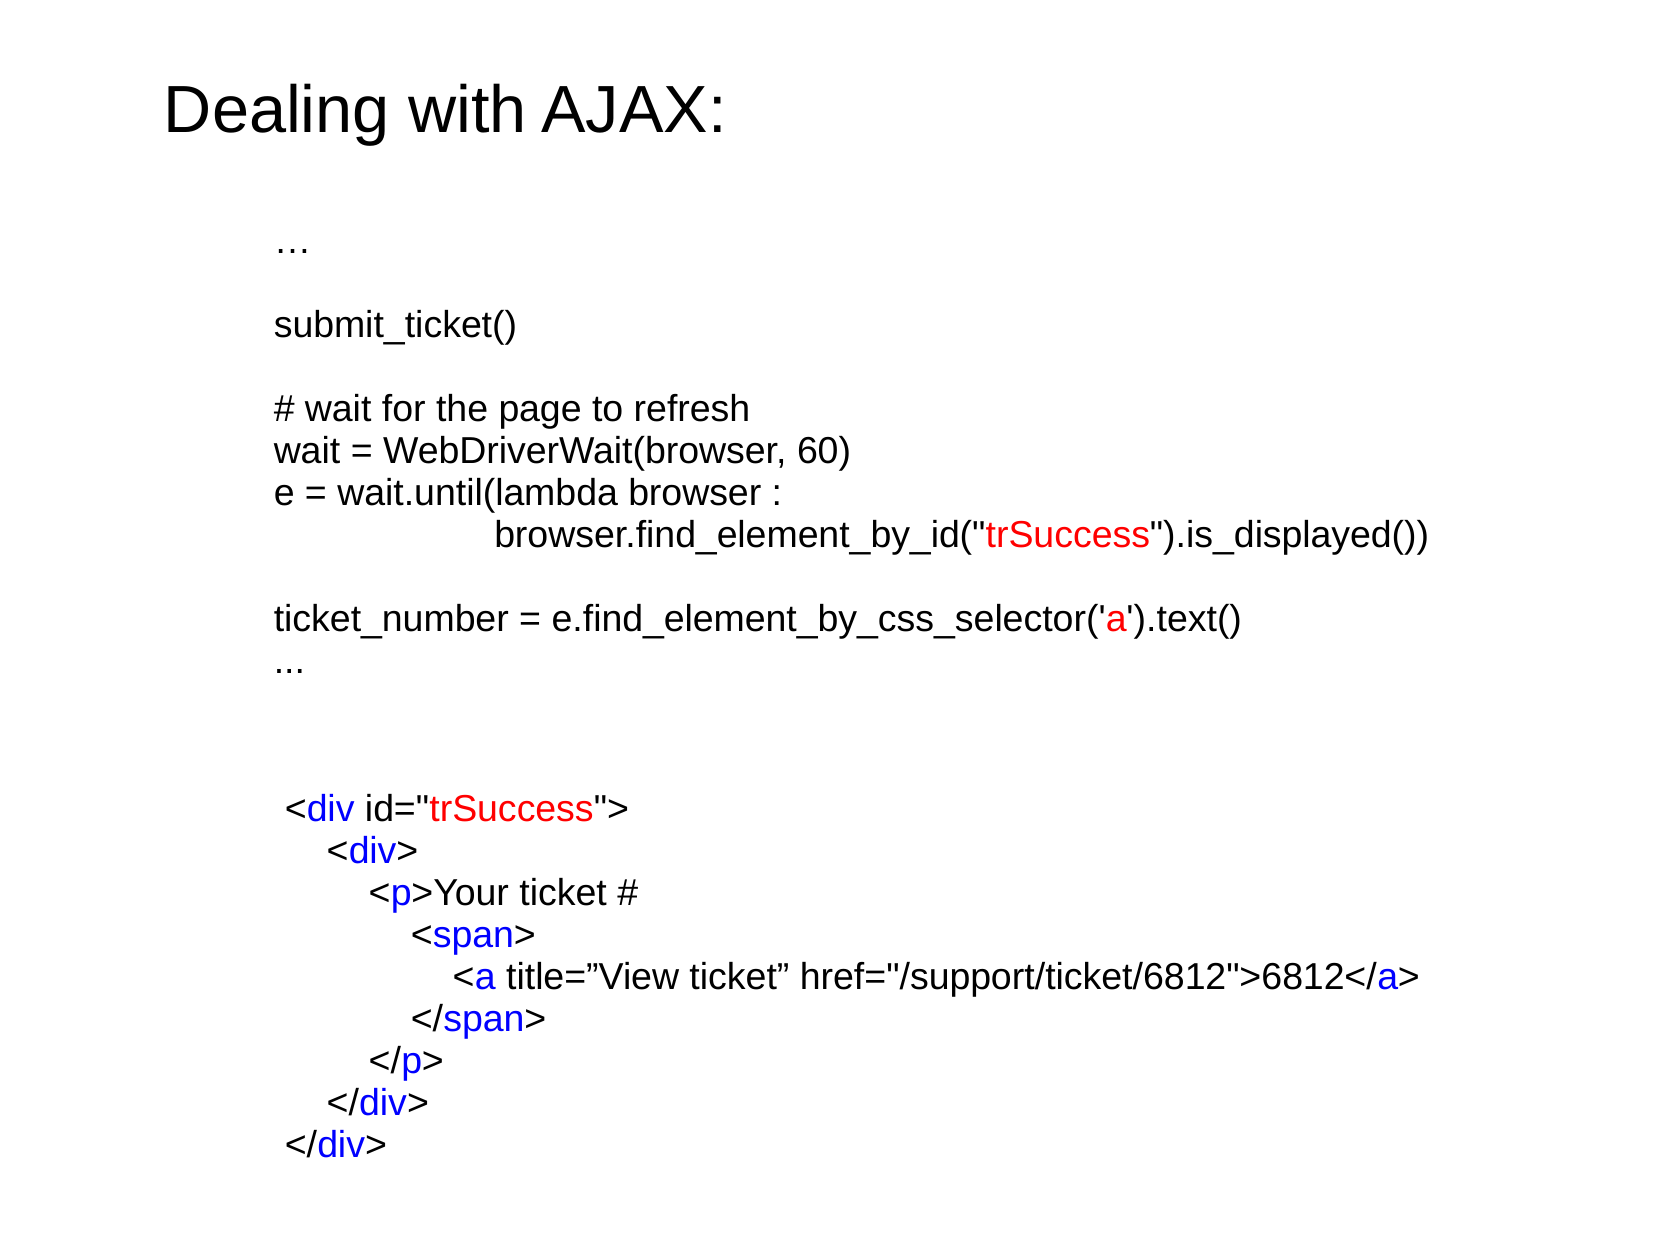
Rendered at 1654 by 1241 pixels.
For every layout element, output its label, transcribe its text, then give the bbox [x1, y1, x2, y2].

text_box … submit_ticket() # wait for the page to refresh wait = WebDriverWait(browser, 60) e = wait.until(lambda browser : browser.find_element_by_id("trSuccess").is_displayed()) ticket_number = e.find_element_by_css_selector('a').text() ... [259, 212, 1607, 731]
text_box Dealing with AJAX: [149, 64, 744, 155]
text_box <div id="trSuccess"> <div> <p>Your ticket # <span> <a title=”View ticket” href="/support/ticket/6812">6812</a> </span> </p> </div> </div> [270, 780, 1576, 1173]
